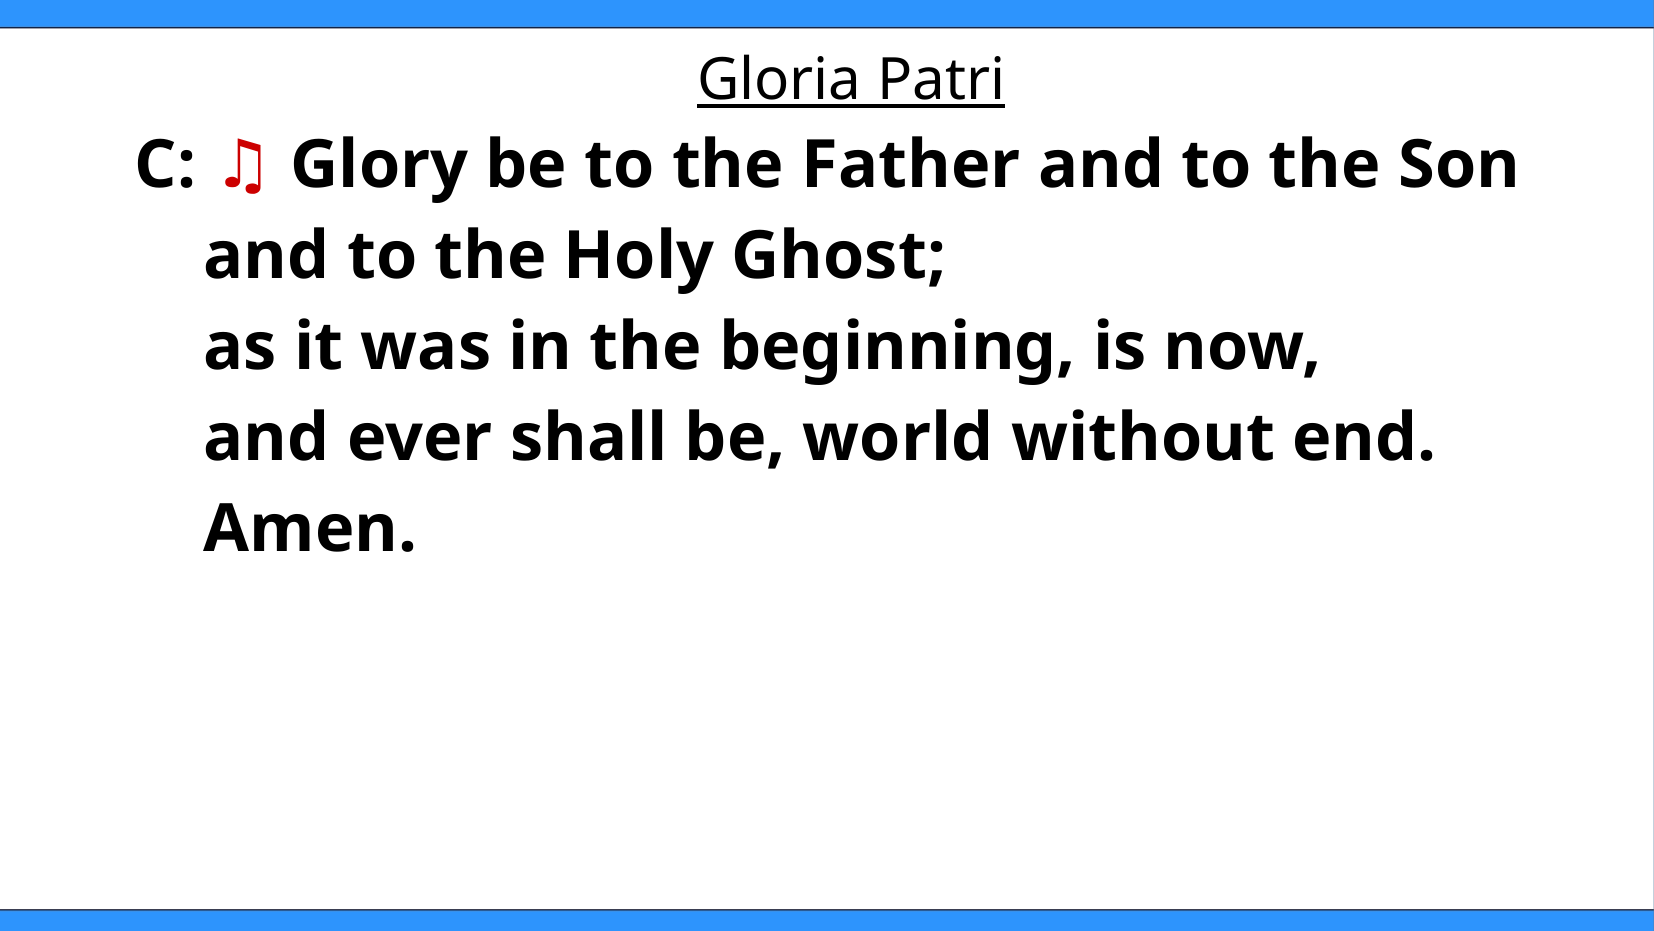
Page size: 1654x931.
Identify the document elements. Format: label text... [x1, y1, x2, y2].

picture [0, 0, 1654, 931]
text_box Gloria Patri C: ♫ Glory be to the Father and to the Son and to the Holy Ghost; as it was in the beginning, is now, and ever shall be, world without end. Amen. [120, 30, 1546, 644]
